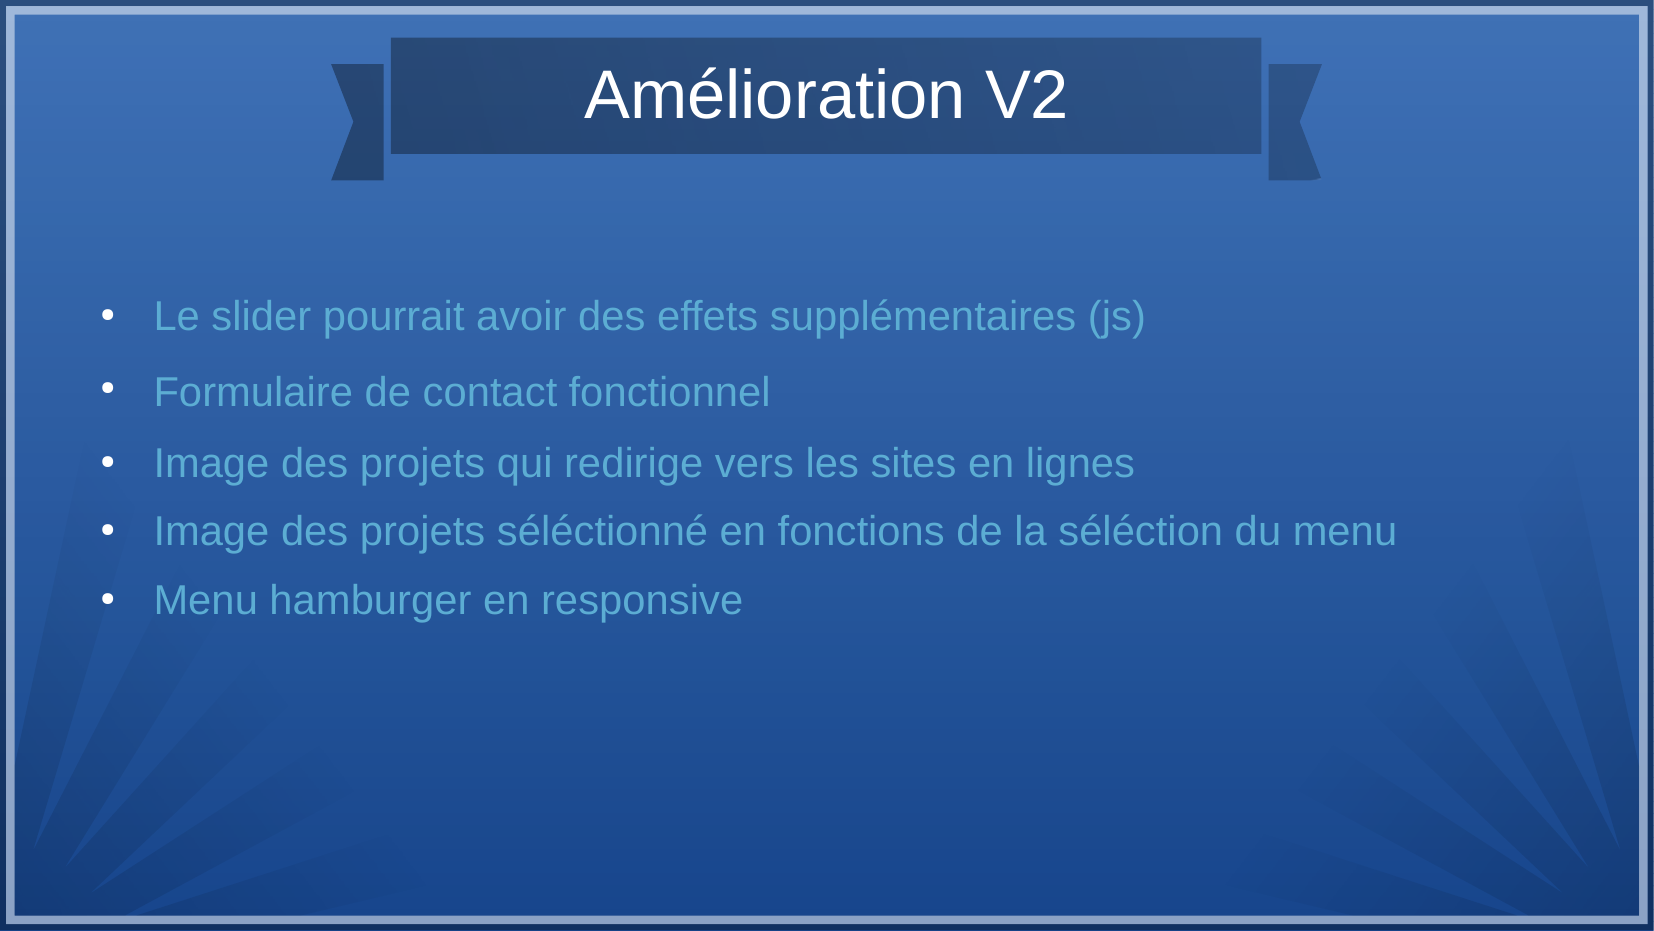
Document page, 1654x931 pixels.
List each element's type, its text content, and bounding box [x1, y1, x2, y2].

list Le slider pourrait avoir des effets supplémentaires (js) Formulaire de contact fonctionnel Image des projets qui redirige vers les sites en lignes Image des projets séléctionné en fonctions de la séléction du menu Menu hamburger en responsive [82, 224, 1571, 848]
title Amélioration V2 [389, 35, 1264, 154]
